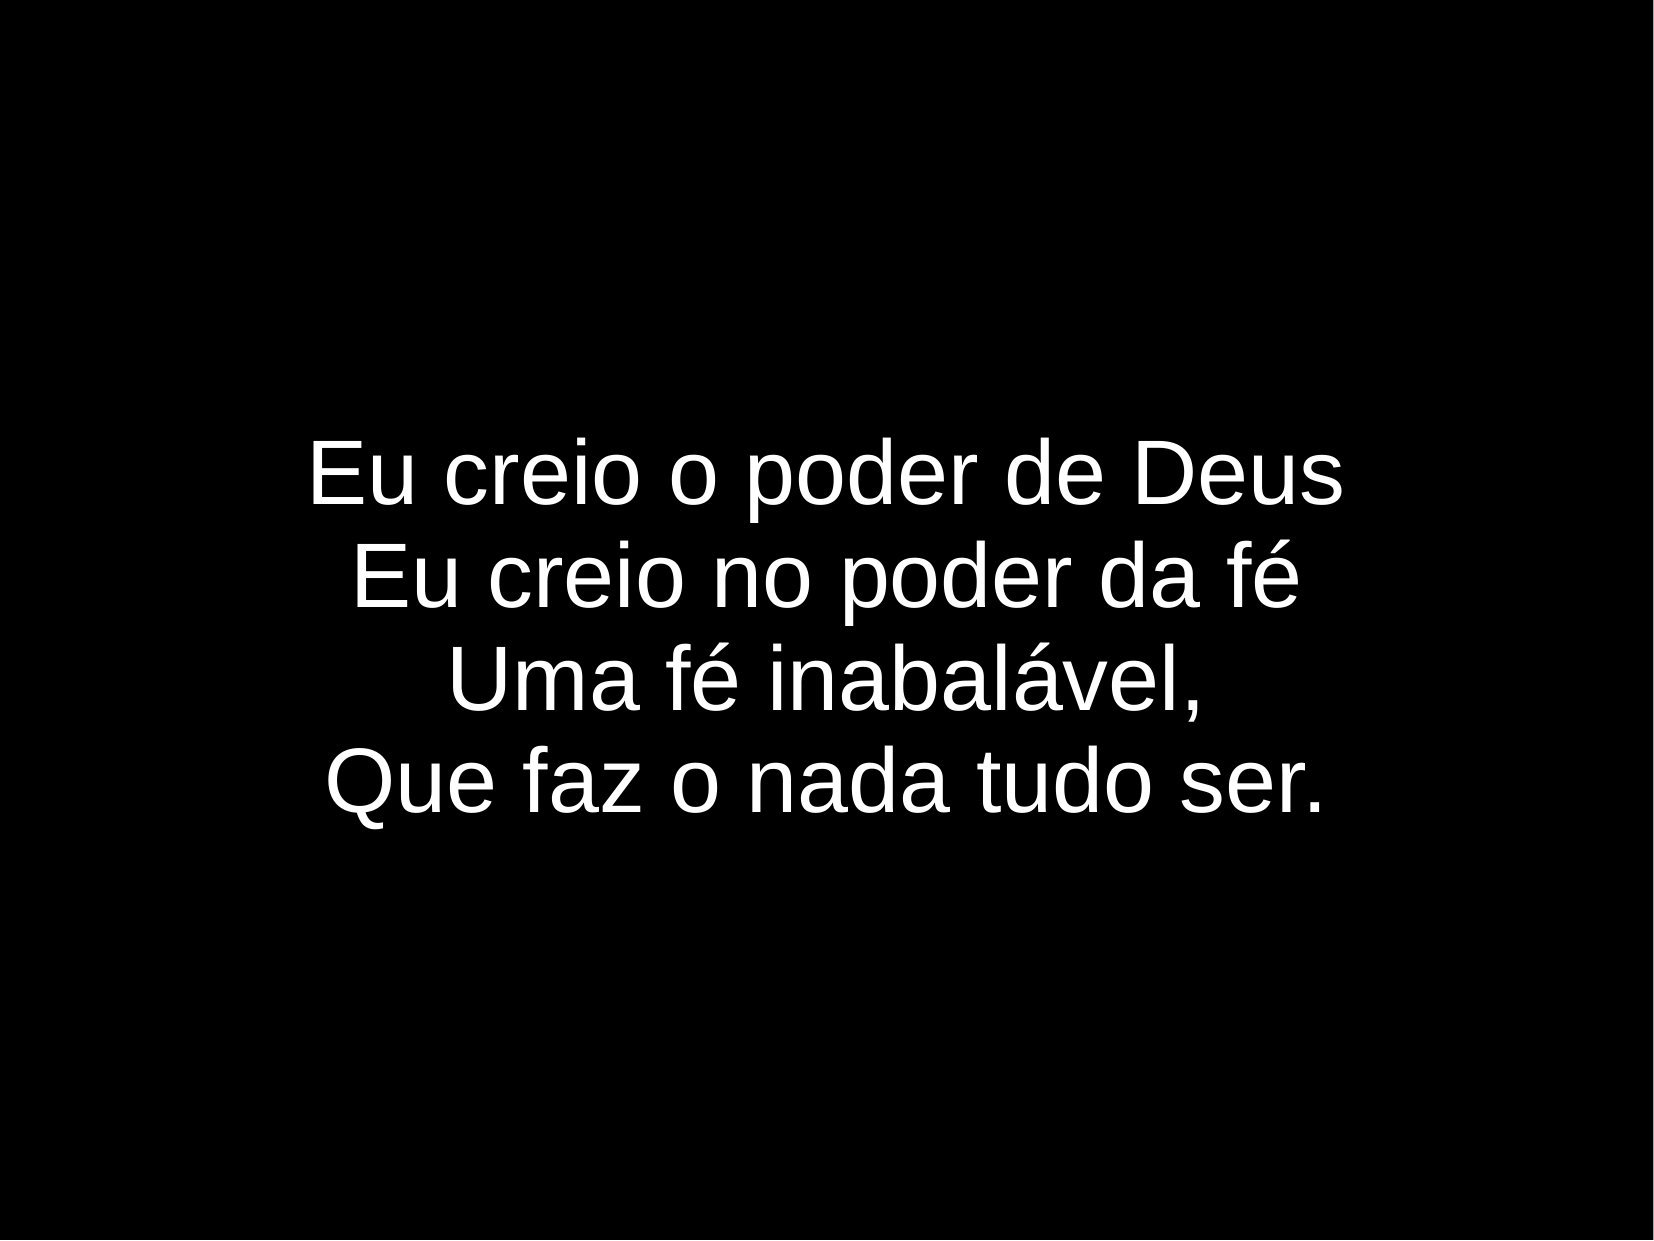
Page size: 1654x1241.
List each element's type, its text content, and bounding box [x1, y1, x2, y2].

subtitle Eu creio o poder de Deus Eu creio no poder da fé Uma fé inabalável, Que faz o nada tudo ser. [82, 49, 1571, 1205]
